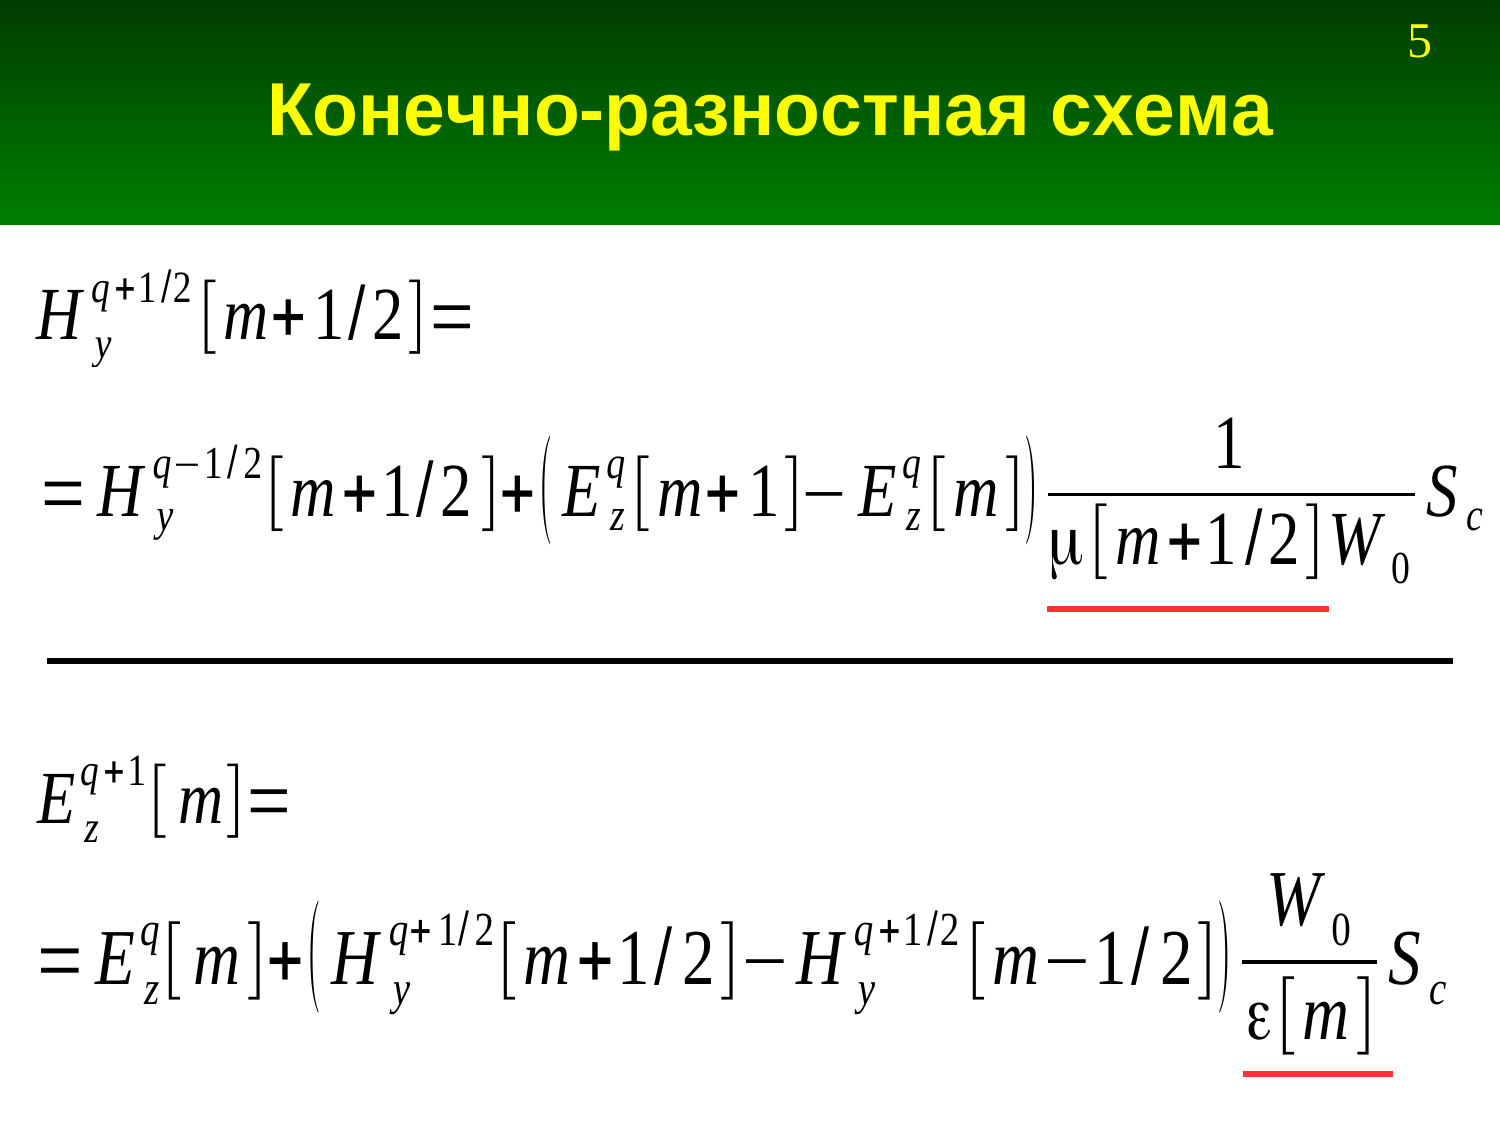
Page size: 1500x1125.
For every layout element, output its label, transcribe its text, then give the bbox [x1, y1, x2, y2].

chart [17, 743, 311, 850]
title Конечно-разностная схема [100, 7, 1441, 204]
chart [16, 259, 494, 367]
chart [22, 401, 1499, 595]
chart [17, 855, 1465, 1058]
